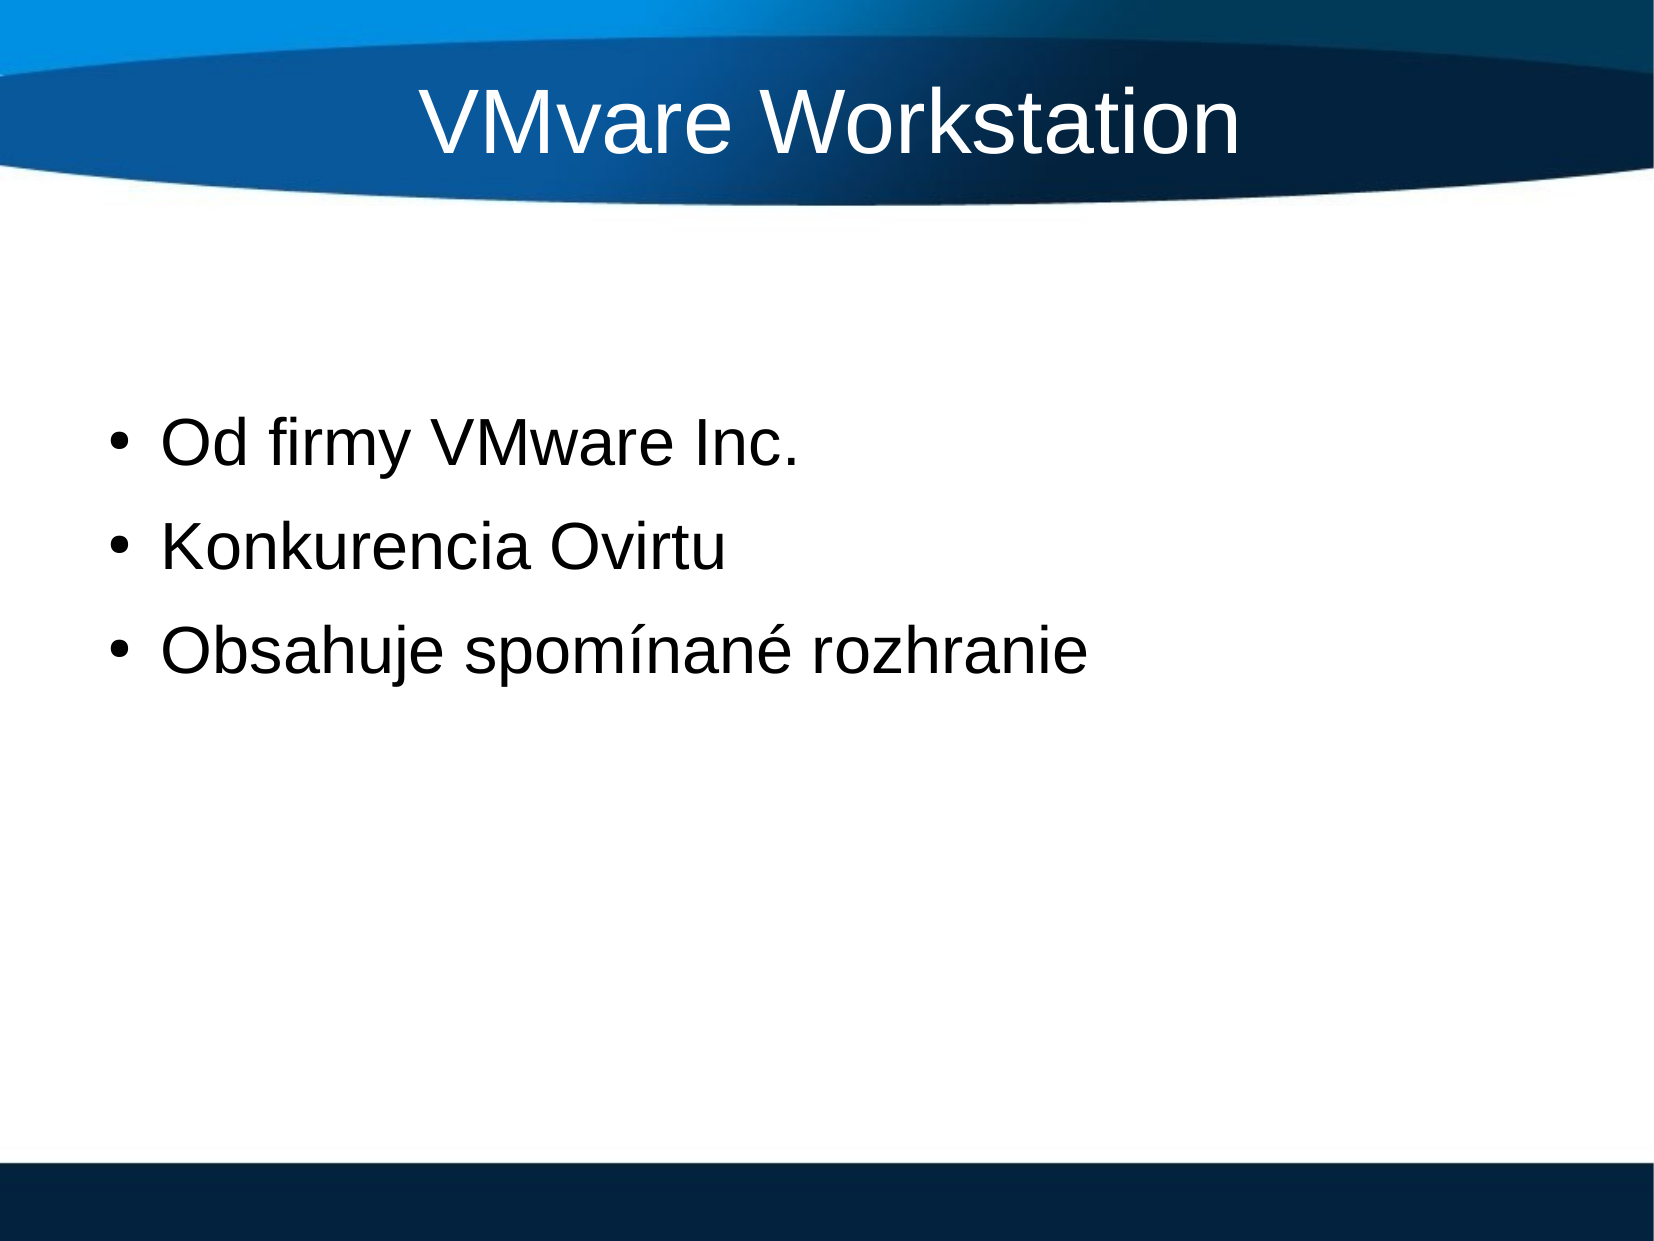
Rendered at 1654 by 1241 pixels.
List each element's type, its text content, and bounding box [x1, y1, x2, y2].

picture [1576, 49, 1602, 55]
title VMvare Workstation [86, 17, 1576, 226]
picture [0, 0, 1654, 1241]
list Od firmy VMware Inc. Konkurencia Ovirtu Obsahuje spomínané rozhranie [90, 405, 1579, 1125]
